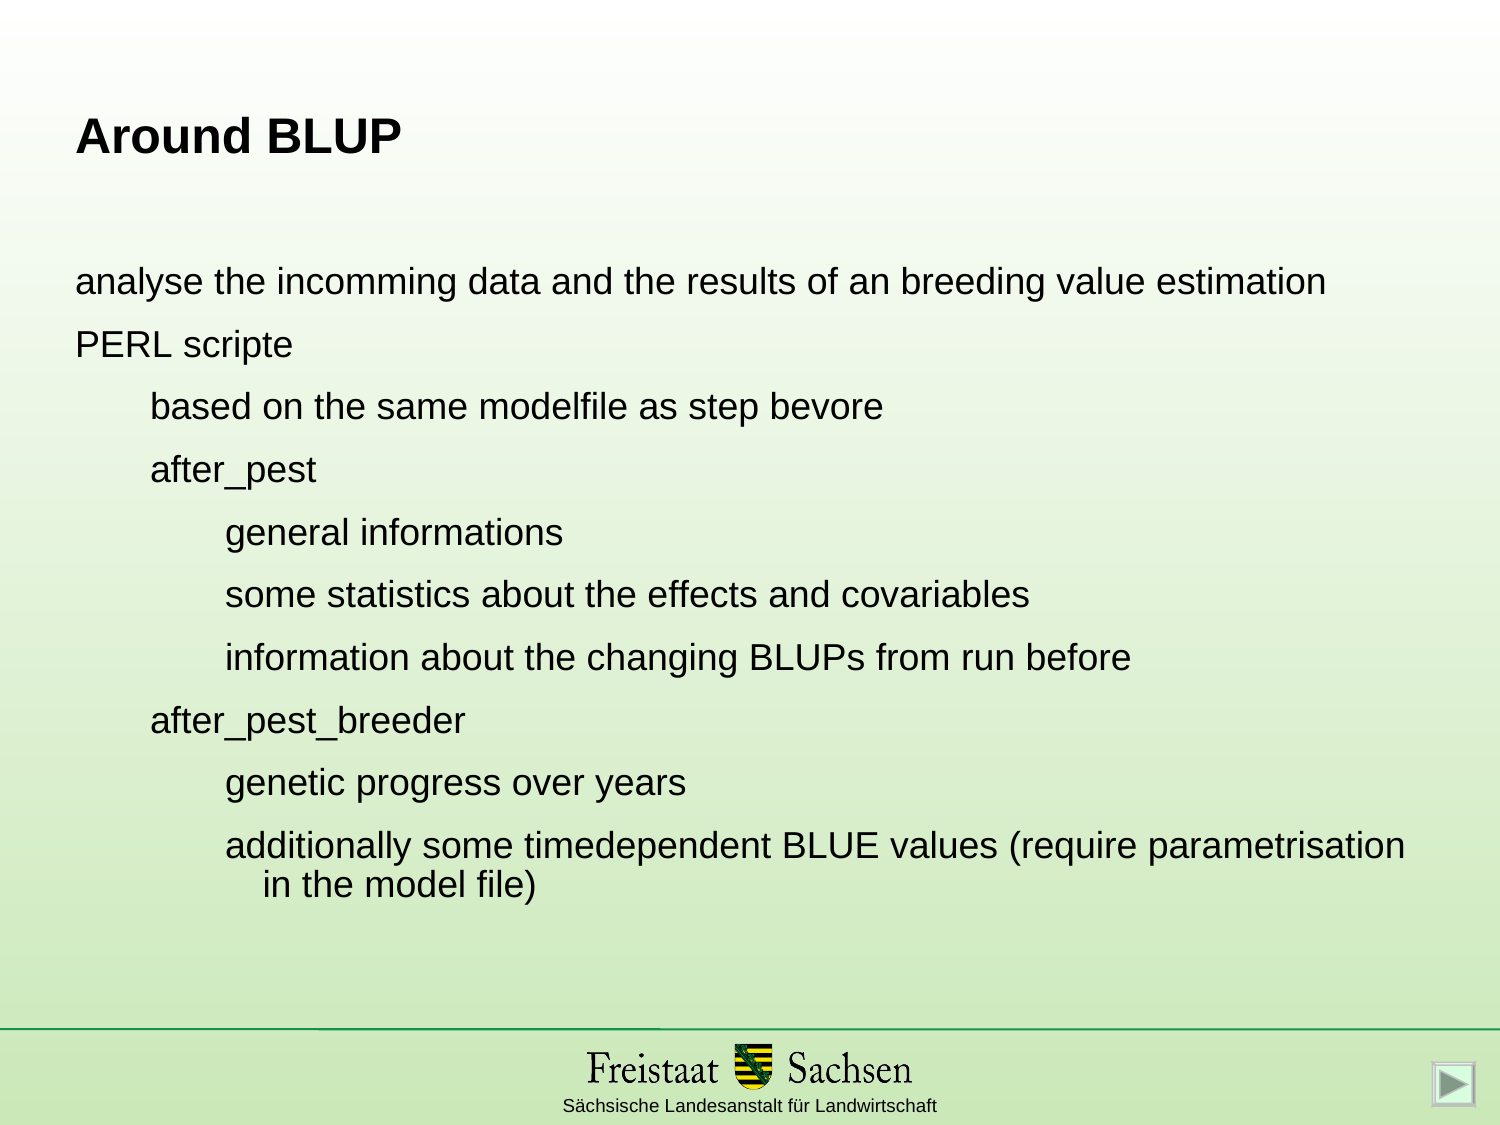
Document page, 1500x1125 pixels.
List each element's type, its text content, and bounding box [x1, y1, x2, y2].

picture [587, 1043, 912, 1090]
list analyse the incomming data and the results of an breeding value estimation PERL scripte based on the same modelfile as step bevore after_pest general informations some statistics about the effects and covariables information about the changing BLUPs from run before after_pest_breeder genetic progress over years additionally some timedependent BLUE values (require parametrisation in the model file) [75, 263, 1425, 1006]
title Around BLUP [75, 44, 1425, 233]
